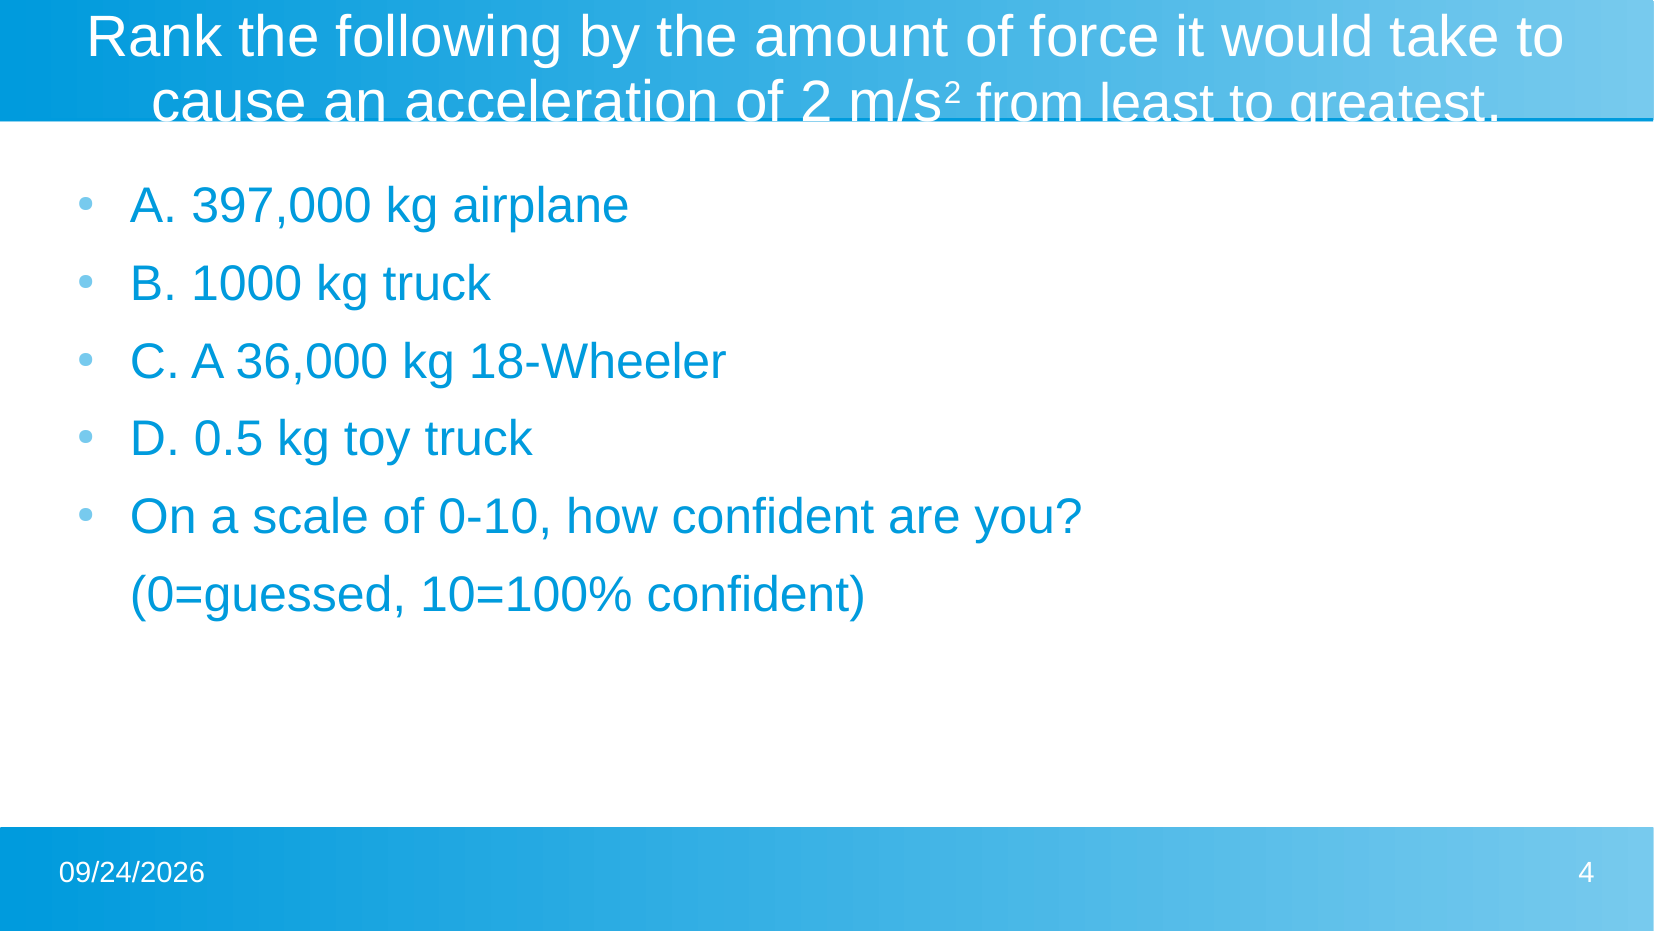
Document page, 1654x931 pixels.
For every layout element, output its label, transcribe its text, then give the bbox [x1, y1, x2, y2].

title Rank the following by the amount of force it would take to cause an acceleration of 2 m/s2 from least to greatest. [59, 3, 1595, 134]
list A. 397,000 kg airplane B. 1000 kg truck C. A 36,000 kg 18-Wheeler D. 0.5 kg toy truck On a scale of 0-10, how confident are you? (0=guessed, 10=100% confident) [59, 177, 1595, 768]
